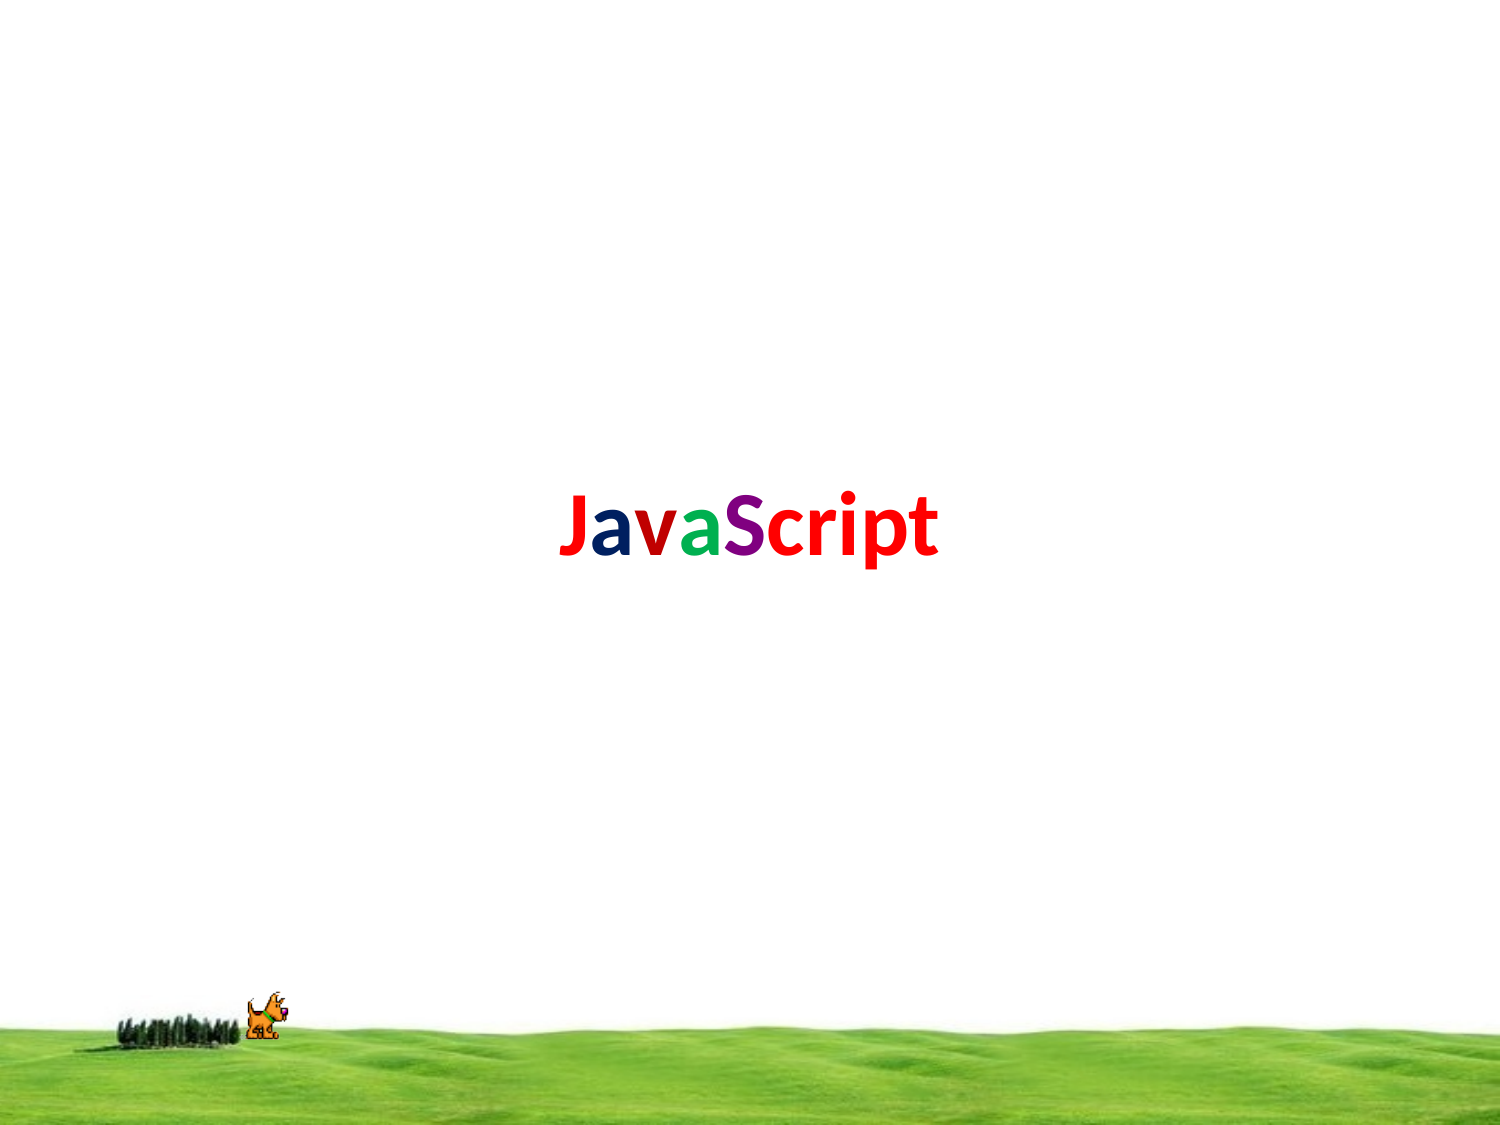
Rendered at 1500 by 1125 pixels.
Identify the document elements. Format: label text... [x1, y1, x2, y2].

picture [0, 987, 1500, 1125]
title JavaScript [75, 425, 1425, 613]
